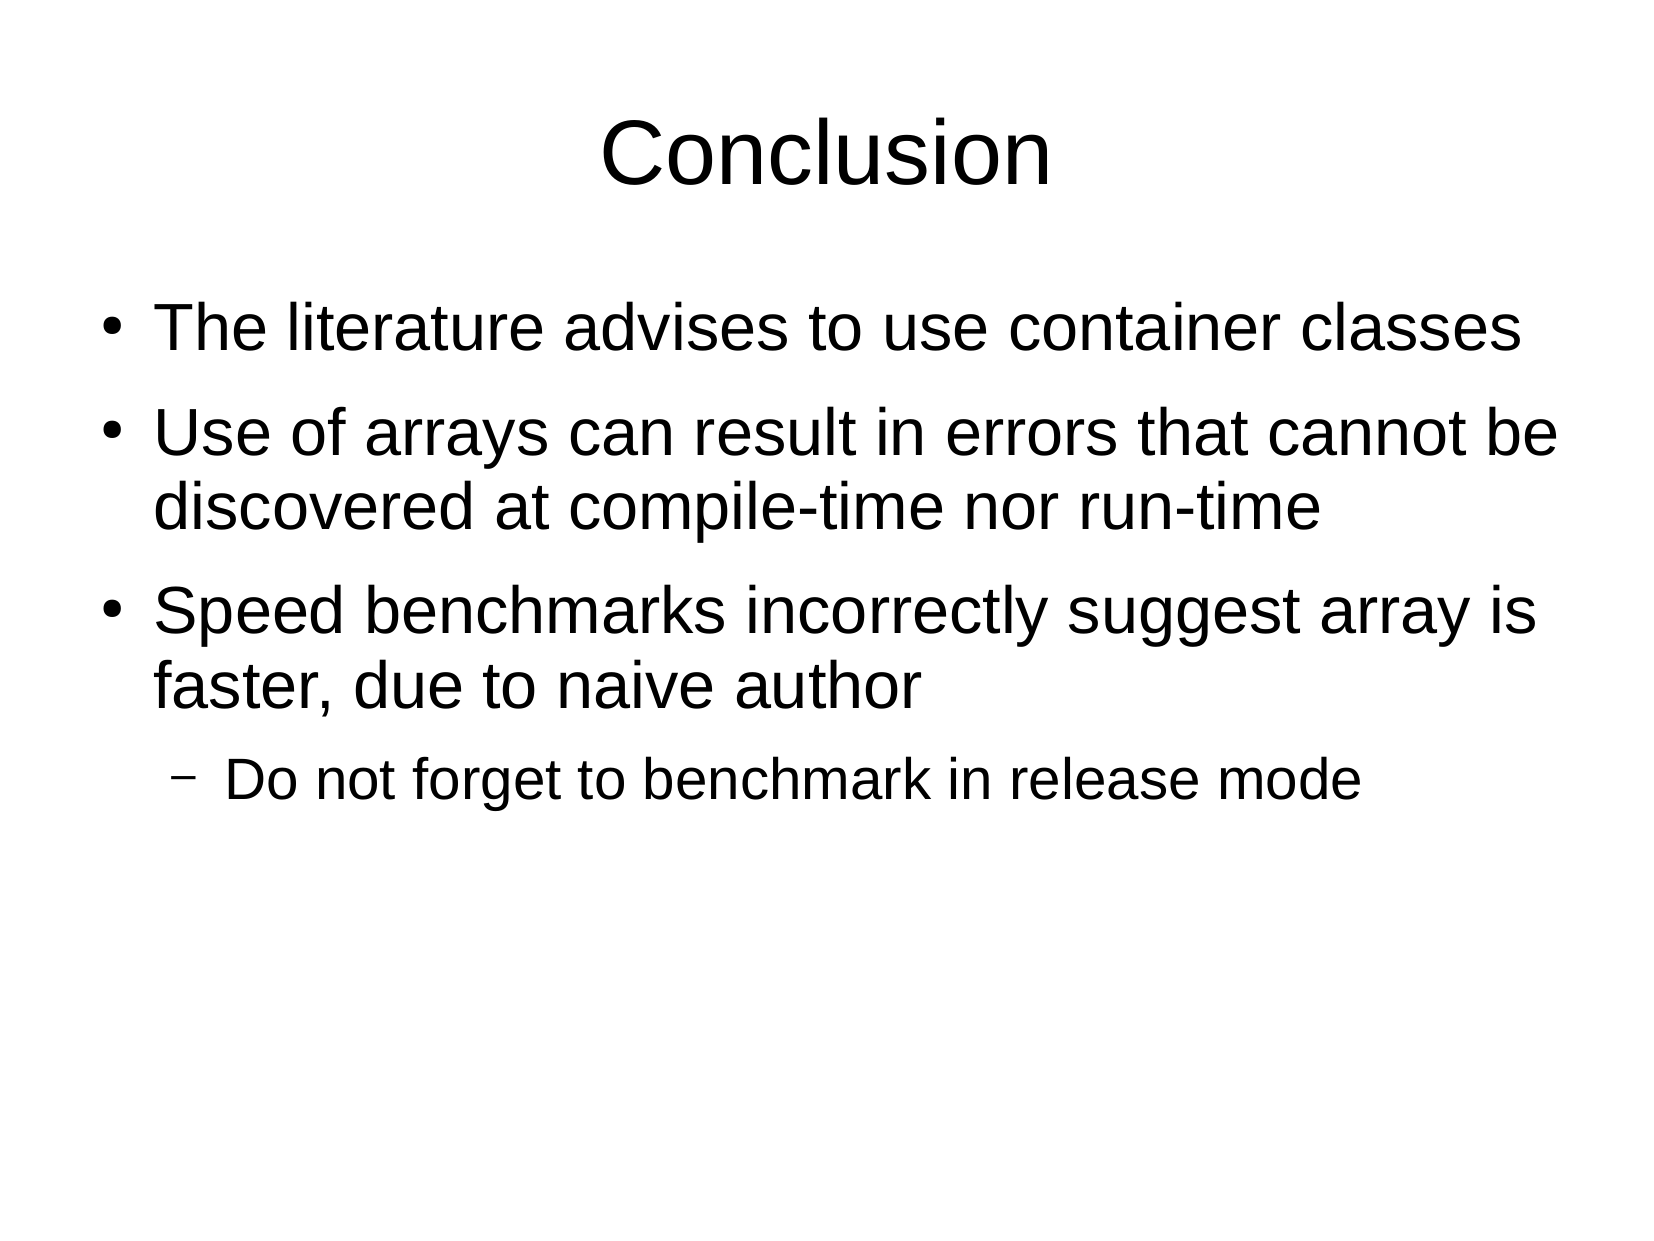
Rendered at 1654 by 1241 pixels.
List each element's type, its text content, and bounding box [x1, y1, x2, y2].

title Conclusion [82, 49, 1571, 257]
list The literature advises to use container classes Use of arrays can result in errors that cannot be discovered at compile-time nor run-time Speed benchmarks incorrectly suggest array is faster, due to naive author Do not forget to benchmark in release mode [82, 290, 1571, 1010]
